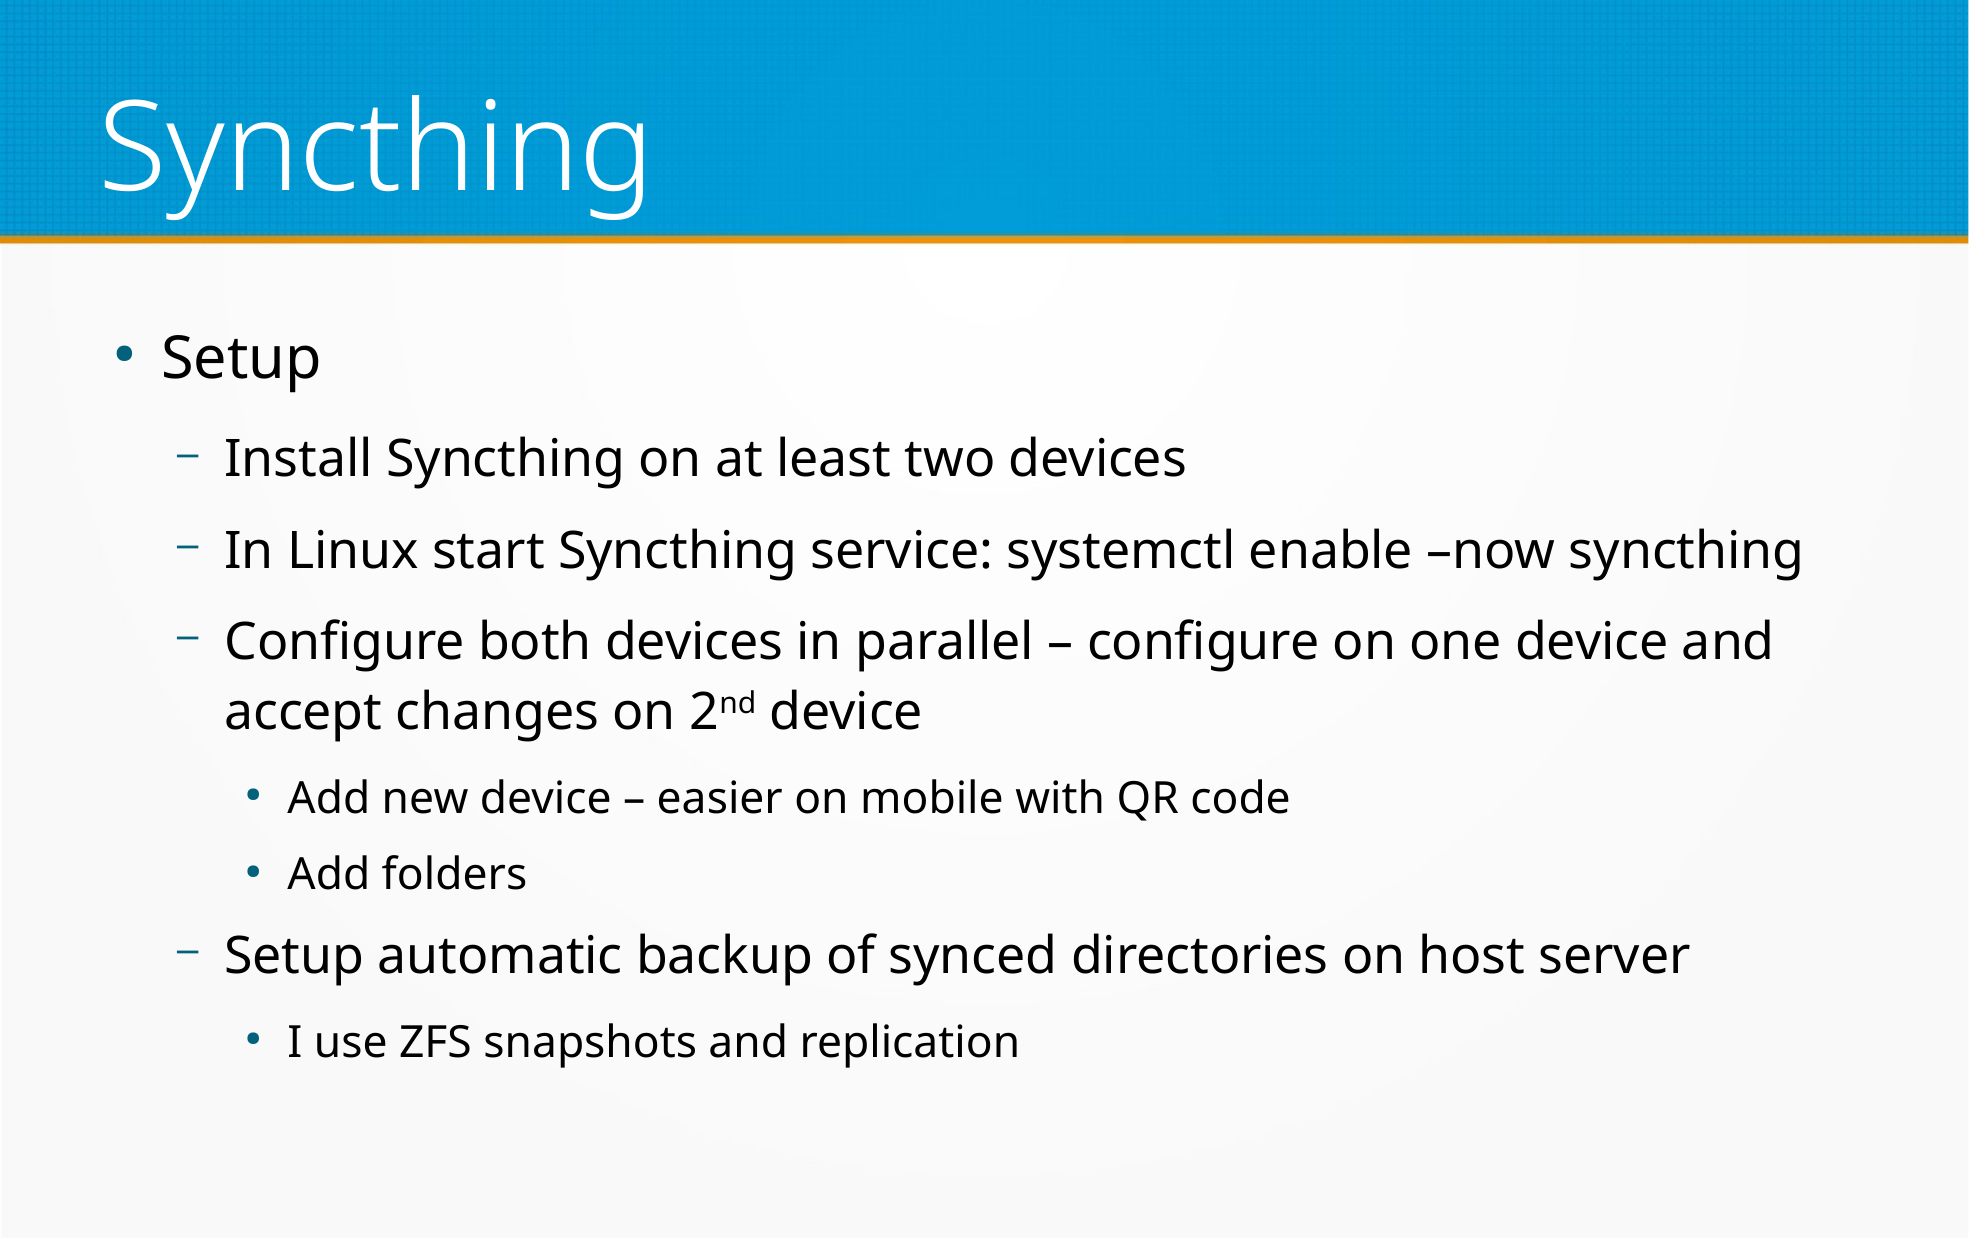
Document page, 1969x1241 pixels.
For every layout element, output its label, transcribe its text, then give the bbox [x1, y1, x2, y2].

list Setup Install Syncthing on at least two devices In Linux start Syncthing service: systemctl enable –now syncthing Configure both devices in parallel – configure on one device and accept changes on 2nd device Add new device – easier on mobile with QR code Add folders Setup automatic backup of synced directories on host server I use ZFS snapshots and replication [98, 315, 1861, 1081]
picture [0, 233, 1969, 1241]
title Syncthing [98, 19, 1870, 227]
